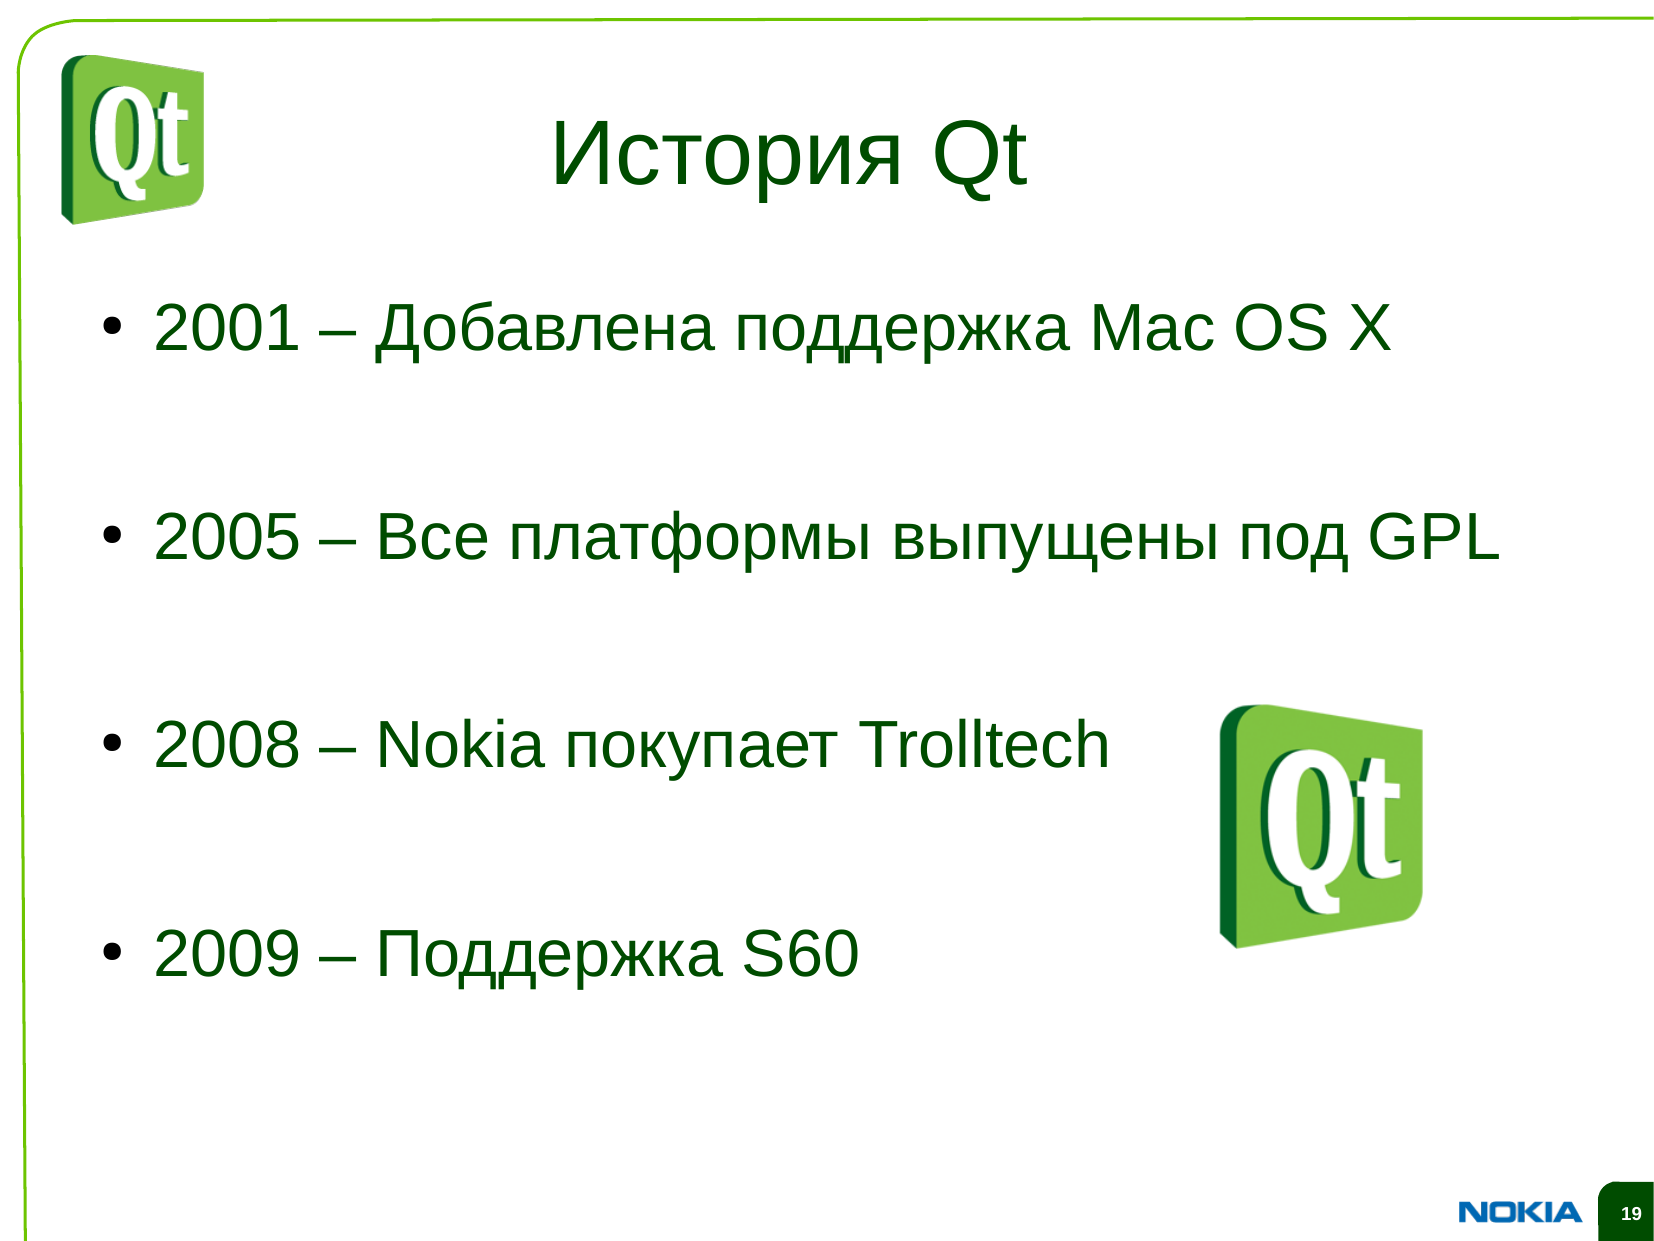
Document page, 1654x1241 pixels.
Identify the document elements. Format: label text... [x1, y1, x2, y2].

picture [1210, 696, 1506, 993]
list 2001 – Добавлена поддержка Mac OS X 2005 – Все платформы выпущены под GPL 2008 – Nokia покупает Trolltech 2009 – Поддержка S60 [82, 290, 1571, 1094]
picture [61, 55, 204, 225]
title История Qt [251, 49, 1327, 257]
picture [1459, 1201, 1583, 1223]
